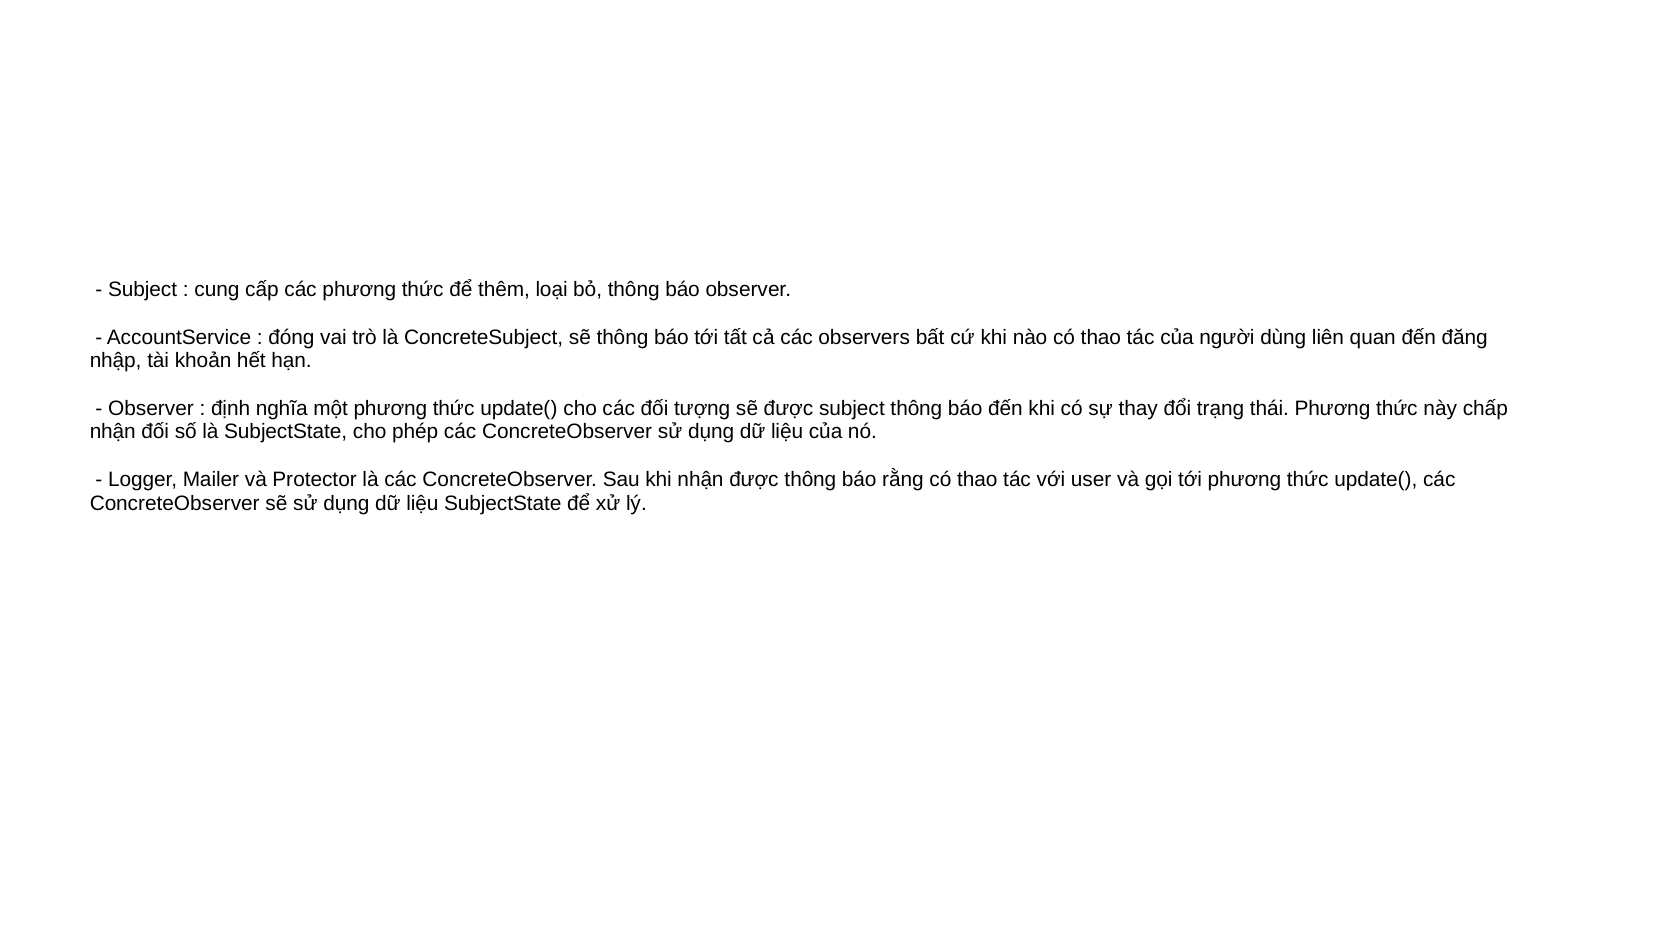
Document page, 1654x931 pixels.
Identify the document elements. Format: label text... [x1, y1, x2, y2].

text_box - Subject : cung cấp các phương thức để thêm, loại bỏ, thông báo observer. - AccountService : đóng vai trò là ConcreteSubject, sẽ thông báo tới tất cả các observers bất cứ khi nào có thao tác của người dùng liên quan đến đăng nhập, tài khoản hết hạn. - Observer : định nghĩa một phương thức update() cho các đối tượng sẽ được subject thông báo đến khi có sự thay đổi trạng thái. Phương thức này chấp nhận đối số là SubjectState, cho phép các ConcreteObserver sử dụng dữ liệu của nó. - Logger, Mailer và Protector là các ConcreteObserver. Sau khi nhận được thông báo rằng có thao tác với user và gọi tới phương thức update(), các ConcreteObserver sẽ sử dụng dữ liệu SubjectState để xử lý. [75, 270, 1561, 709]
